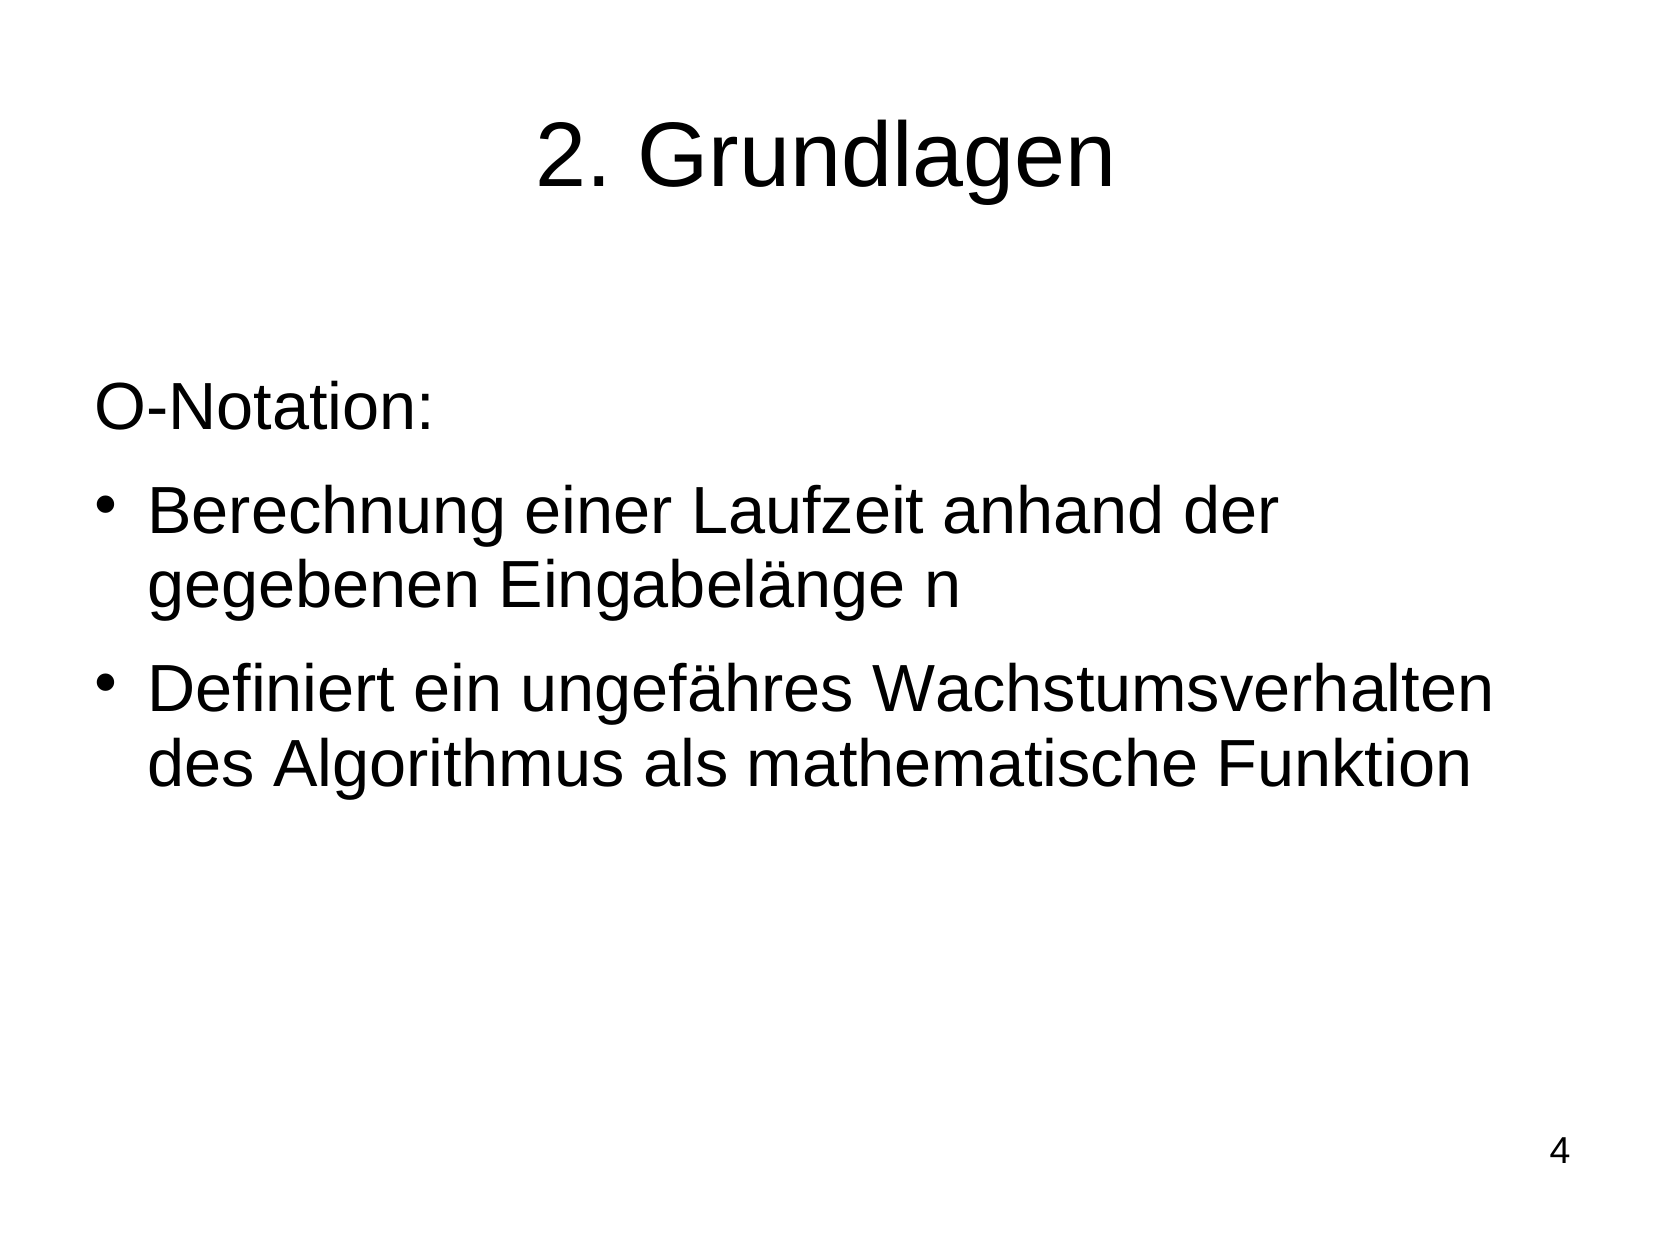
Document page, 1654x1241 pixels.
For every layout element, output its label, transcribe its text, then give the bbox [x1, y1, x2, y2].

list O-Notation: Berechnung einer Laufzeit anhand der gegebenen Eingabelänge n Definiert ein ungefähres Wachstumsverhalten des Algorithmus als mathematische Funktion [76, 365, 1565, 1184]
title 2. Grundlagen [82, 49, 1571, 257]
